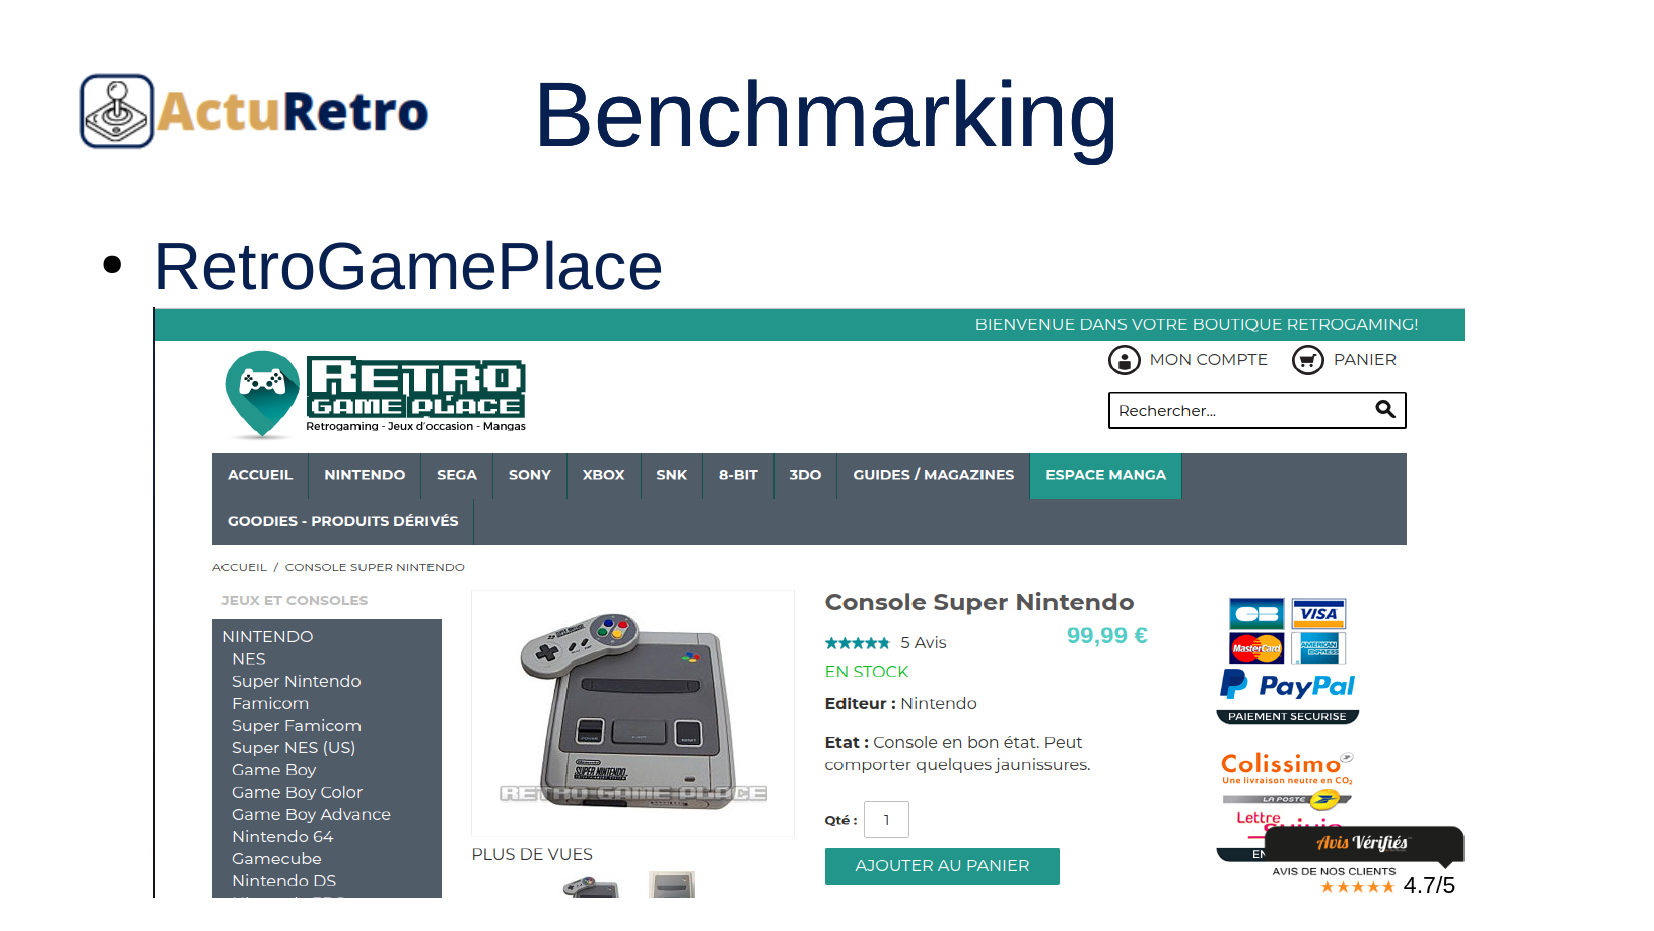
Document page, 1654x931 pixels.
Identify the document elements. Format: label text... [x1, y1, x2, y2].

title Benchmarking [82, 37, 1571, 193]
picture [153, 307, 1465, 898]
picture [75, 69, 82, 154]
list RetroGamePlace [82, 217, 1571, 535]
